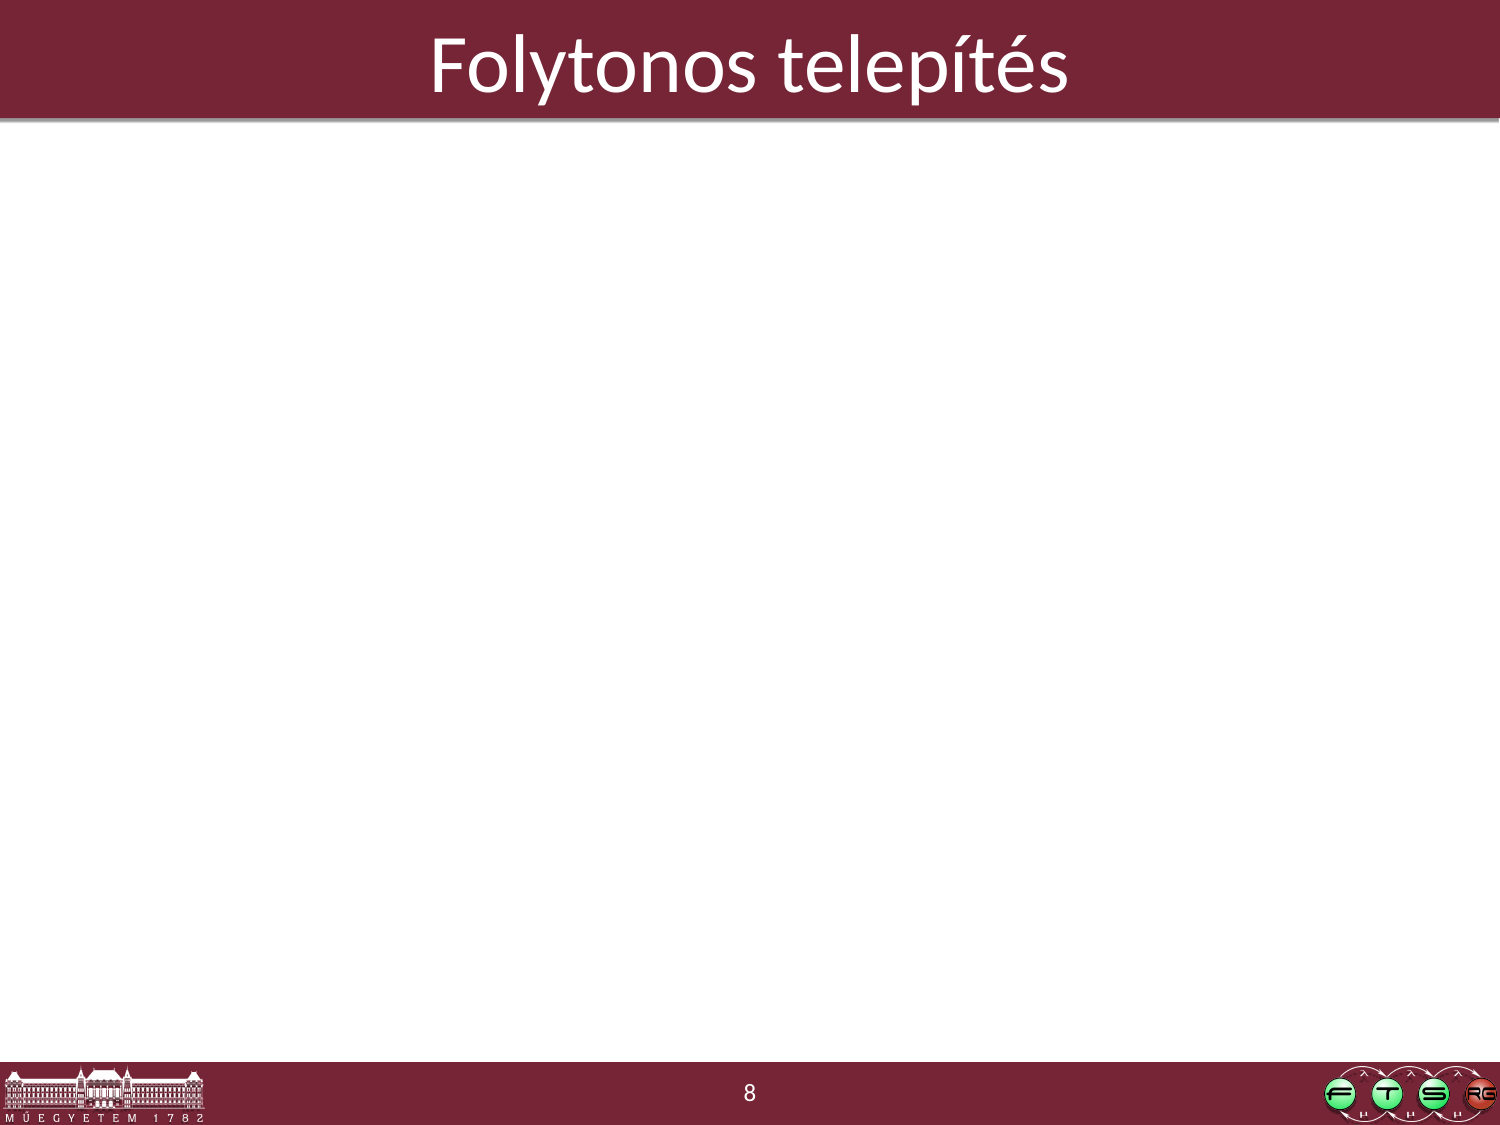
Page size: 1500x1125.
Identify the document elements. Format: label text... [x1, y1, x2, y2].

text_box <number> [581, 1061, 919, 1122]
title Folytonos telepítés [0, 0, 1500, 119]
picture [3, 1064, 205, 1122]
picture [1324, 1066, 1497, 1122]
